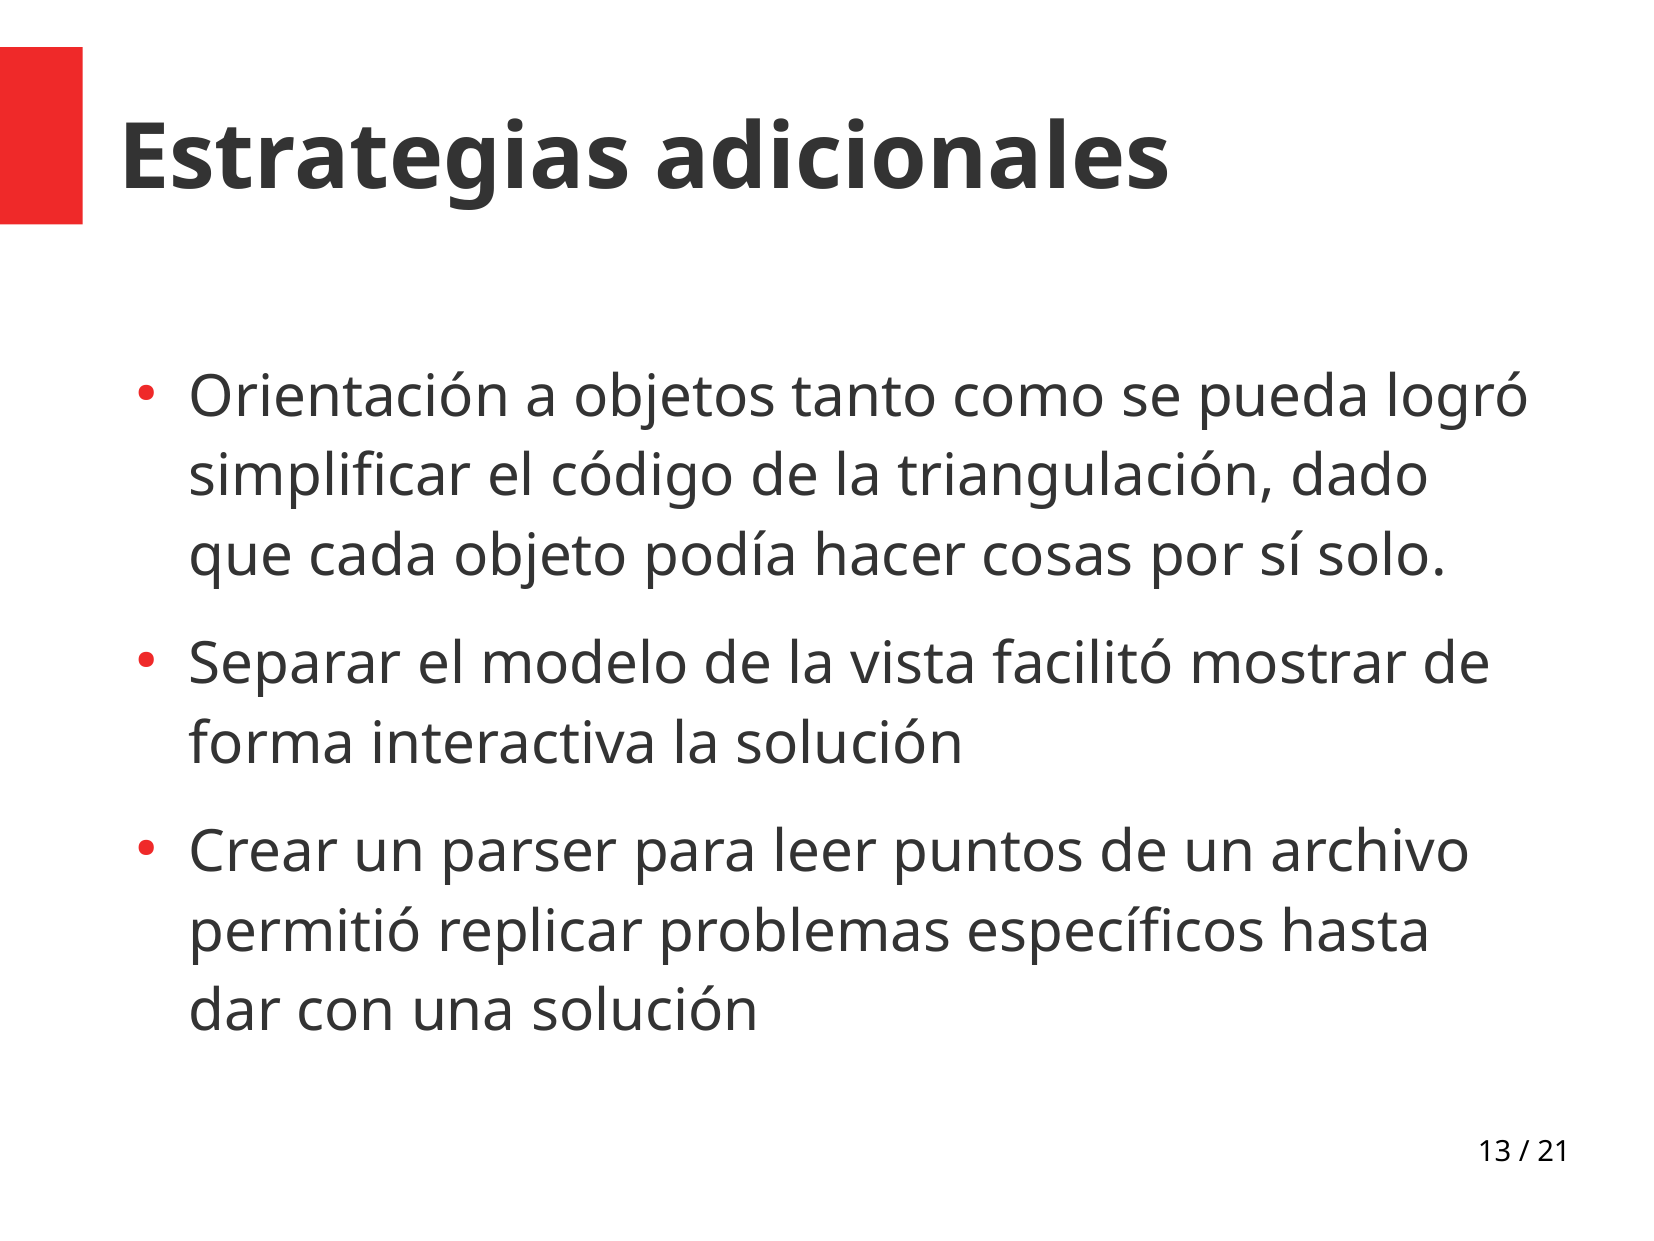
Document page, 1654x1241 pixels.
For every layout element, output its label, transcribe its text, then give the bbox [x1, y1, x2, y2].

title Estrategias adicionales [118, 49, 1571, 257]
list Orientación a objetos tanto como se pueda logró simplificar el código de la triangulación, dado que cada objeto podía hacer cosas por sí solo. Separar el modelo de la vista facilitó mostrar de forma interactiva la solución Crear un parser para leer puntos de un archivo permitió replicar problemas específicos hasta dar con una solución [118, 354, 1536, 1074]
